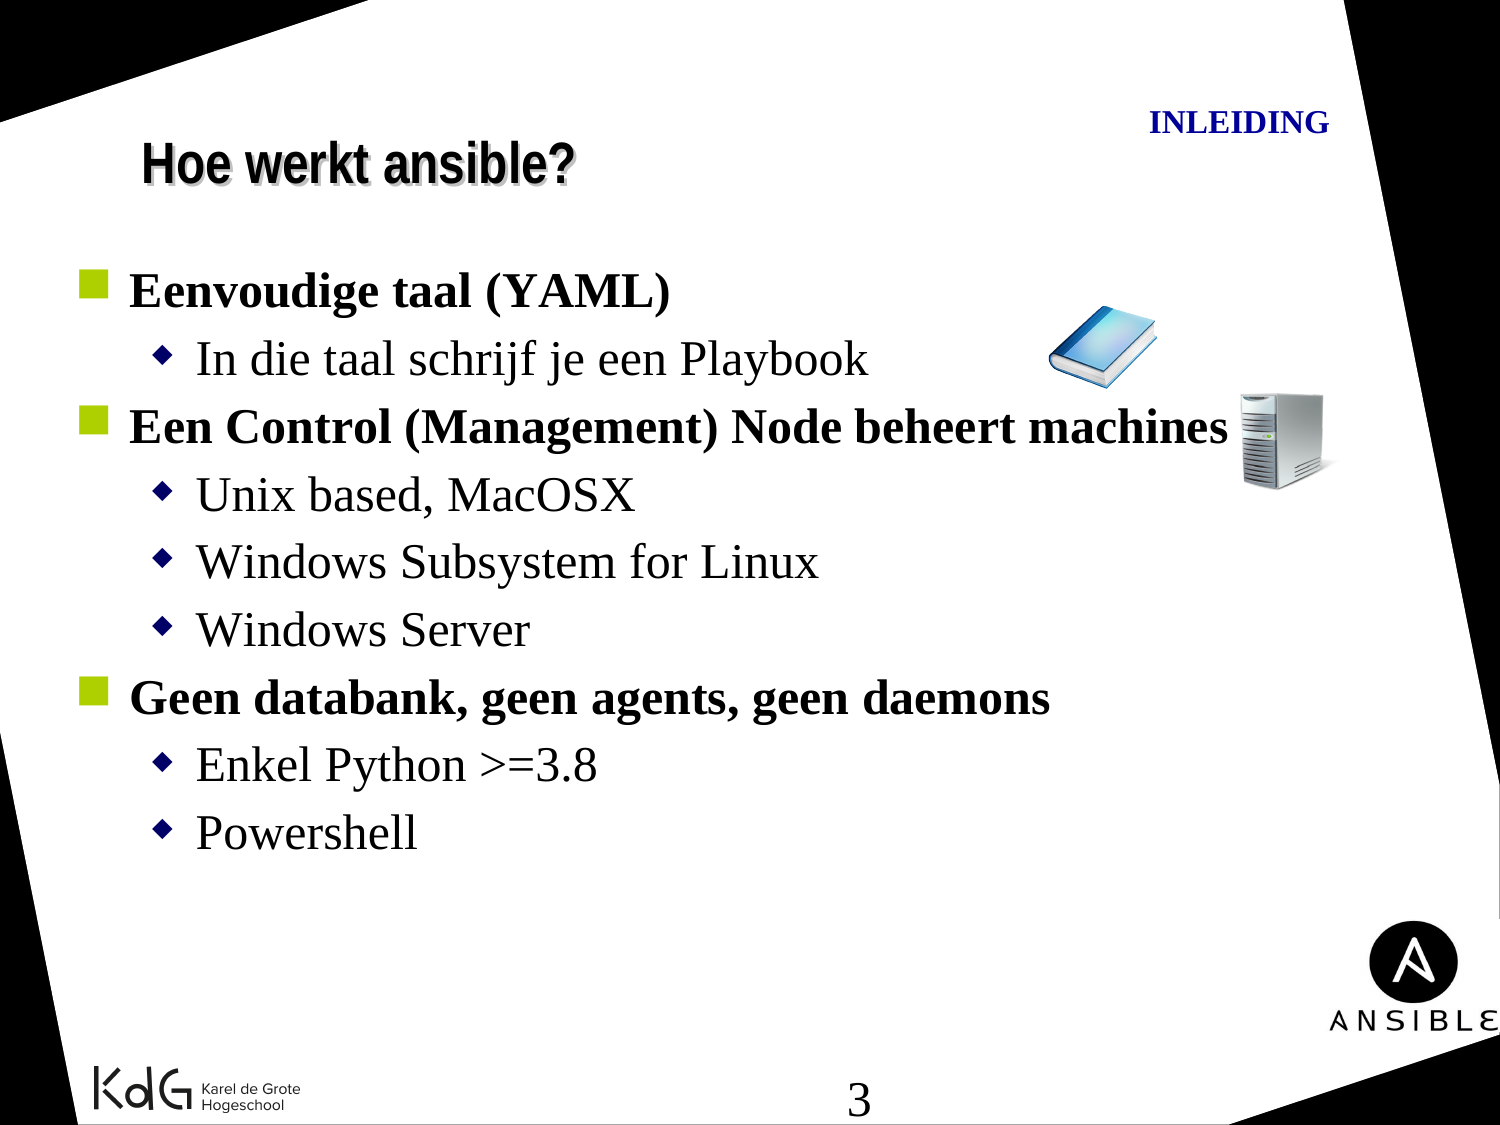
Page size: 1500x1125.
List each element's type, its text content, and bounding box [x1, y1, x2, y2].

picture [1326, 919, 1500, 1032]
title Hoe werkt ansible? [141, 72, 1447, 253]
text_box INLEIDING [1080, 95, 1379, 149]
picture [94, 1066, 300, 1113]
list Eenvoudige taal (YAML) In die taal schrijf je een Playbook Een Control (Management) Node beheert machines Unix based, MacOSX Windows Subsystem for Linux Windows Server Geen databank, geen agents, geen daemons Enkel Python >=3.8 Powershell [75, 263, 1425, 1006]
picture [1044, 279, 1165, 400]
picture [1240, 393, 1340, 491]
